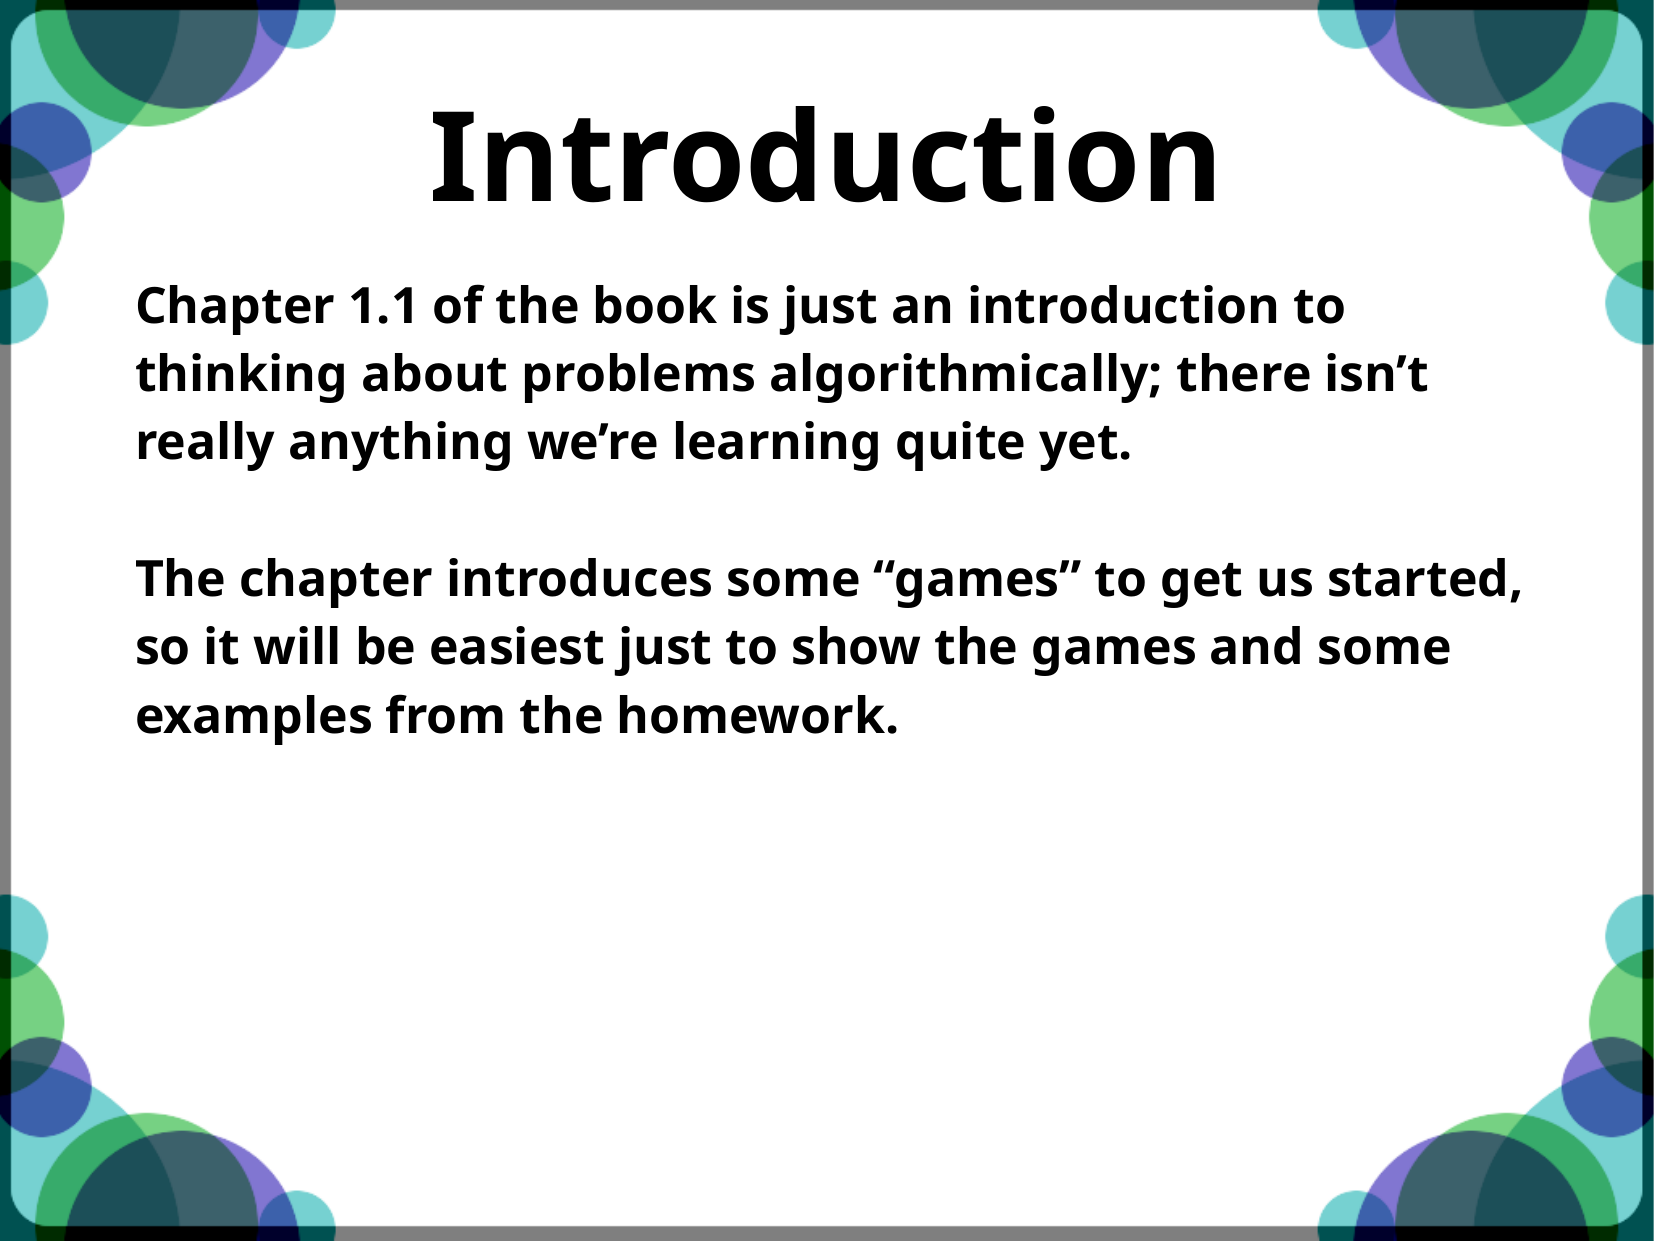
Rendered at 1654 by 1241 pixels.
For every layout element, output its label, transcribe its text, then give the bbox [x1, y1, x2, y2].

text_box Chapter 1.1 of the book is just an introduction to thinking about problems algorithmically; there isn’t really anything we’re learning quite yet. The chapter introduces some “games” to get us started, so it will be easiest just to show the games and some examples from the homework. [135, 270, 1531, 1066]
title Introduction [82, 49, 1571, 257]
picture [0, 0, 1654, 1241]
